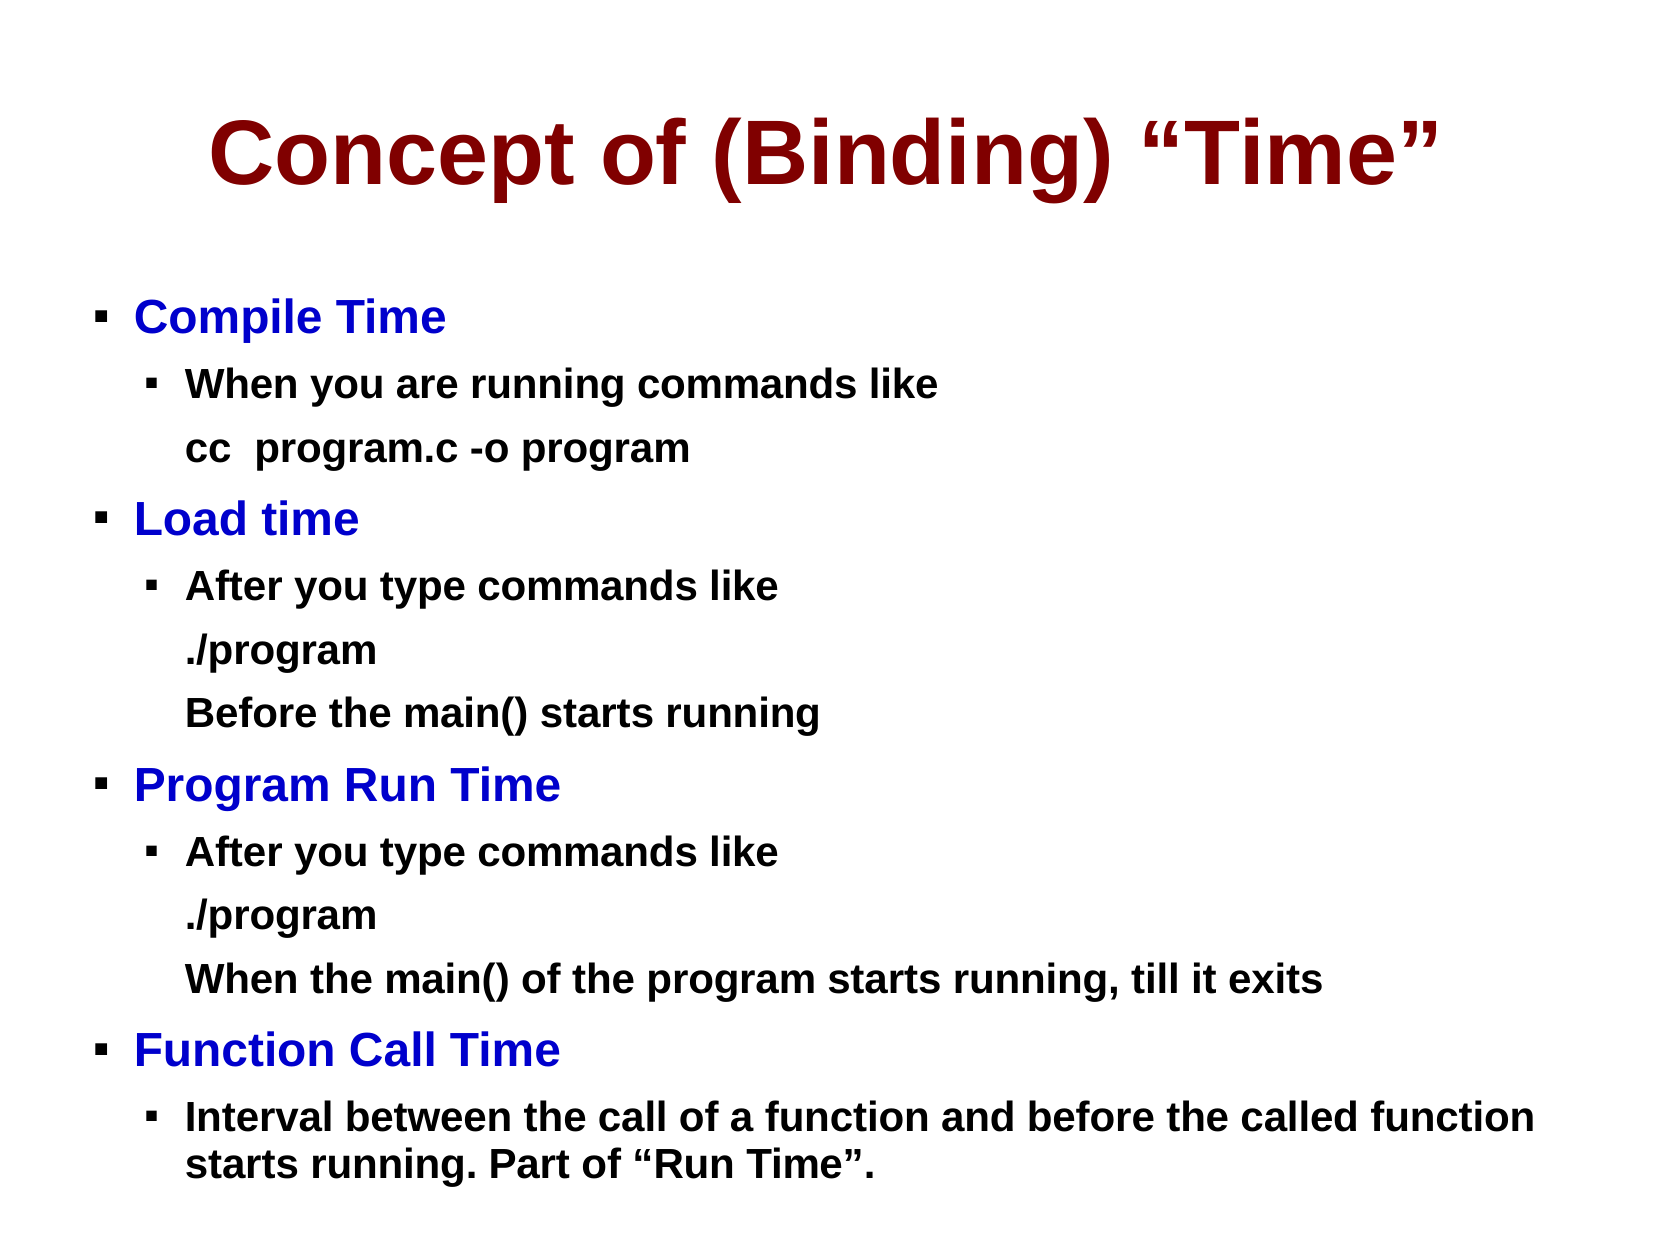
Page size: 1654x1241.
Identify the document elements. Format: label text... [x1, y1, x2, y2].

title Concept of (Binding) “Time” [82, 49, 1571, 257]
list Compile Time When you are running commands like cc program.c -o program Load time After you type commands like ./program Before the main() starts running Program Run Time After you type commands like ./program When the main() of the program starts running, till it exits Function Call Time Interval between the call of a function and before the called function starts running. Part of “Run Time”. [82, 290, 1607, 1193]
